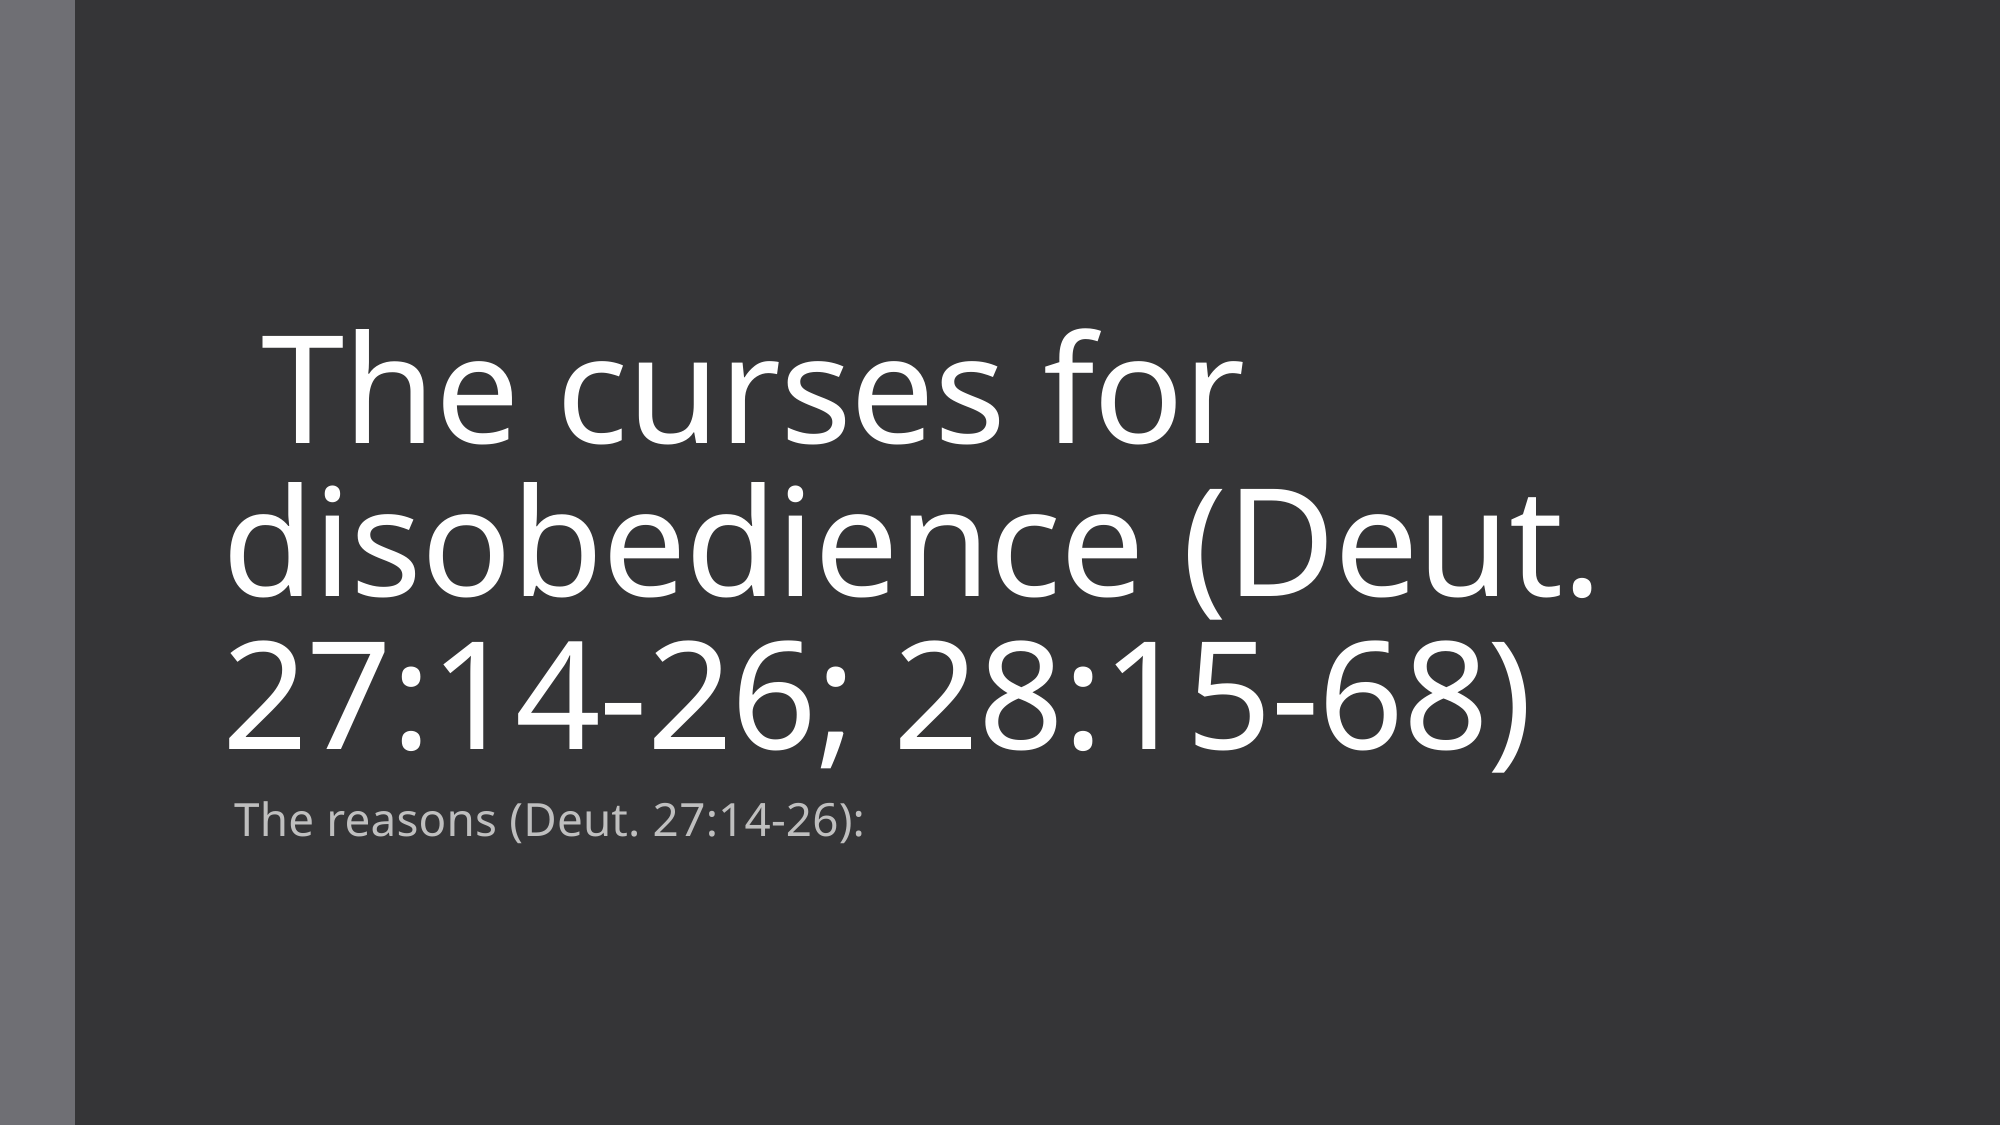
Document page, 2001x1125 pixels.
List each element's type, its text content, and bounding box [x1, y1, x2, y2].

subtitle The reasons (Deut. 27:14-26): [206, 787, 1752, 1066]
title The curses for disobedience (Deut. 27:14-26; 28:15-68) [206, 124, 1752, 787]
